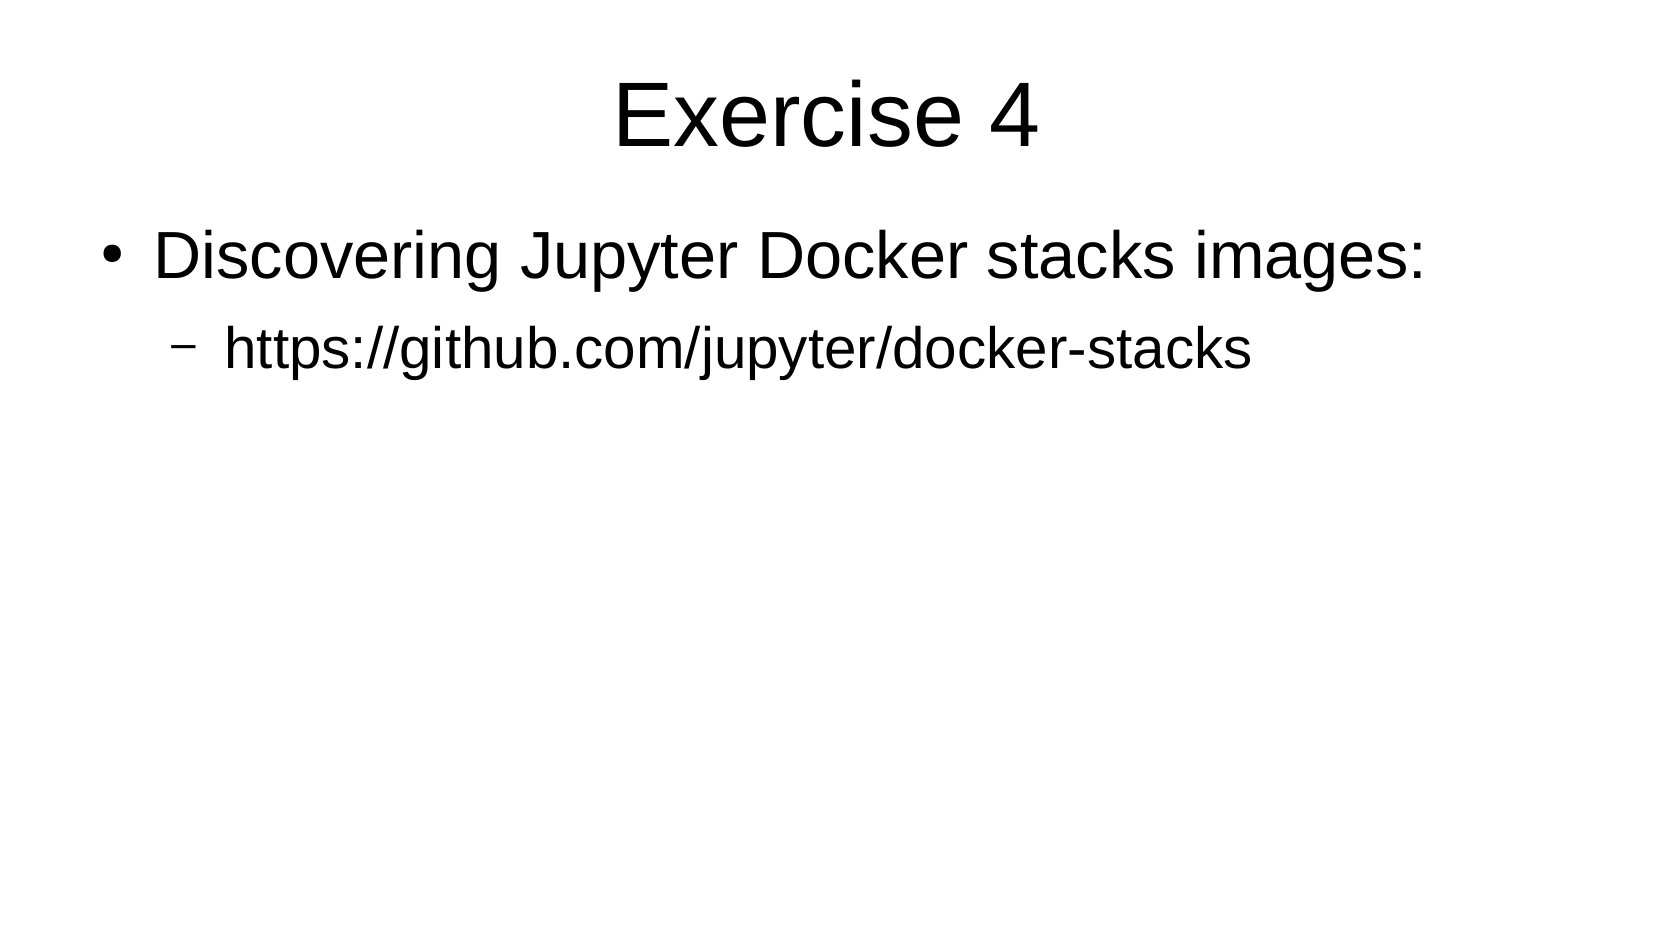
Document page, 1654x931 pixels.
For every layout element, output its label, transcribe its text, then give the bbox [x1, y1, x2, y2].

list Discovering Jupyter Docker stacks images: https://github.com/jupyter/docker-stacks [82, 217, 1571, 758]
title Exercise 4 [82, 37, 1571, 193]
